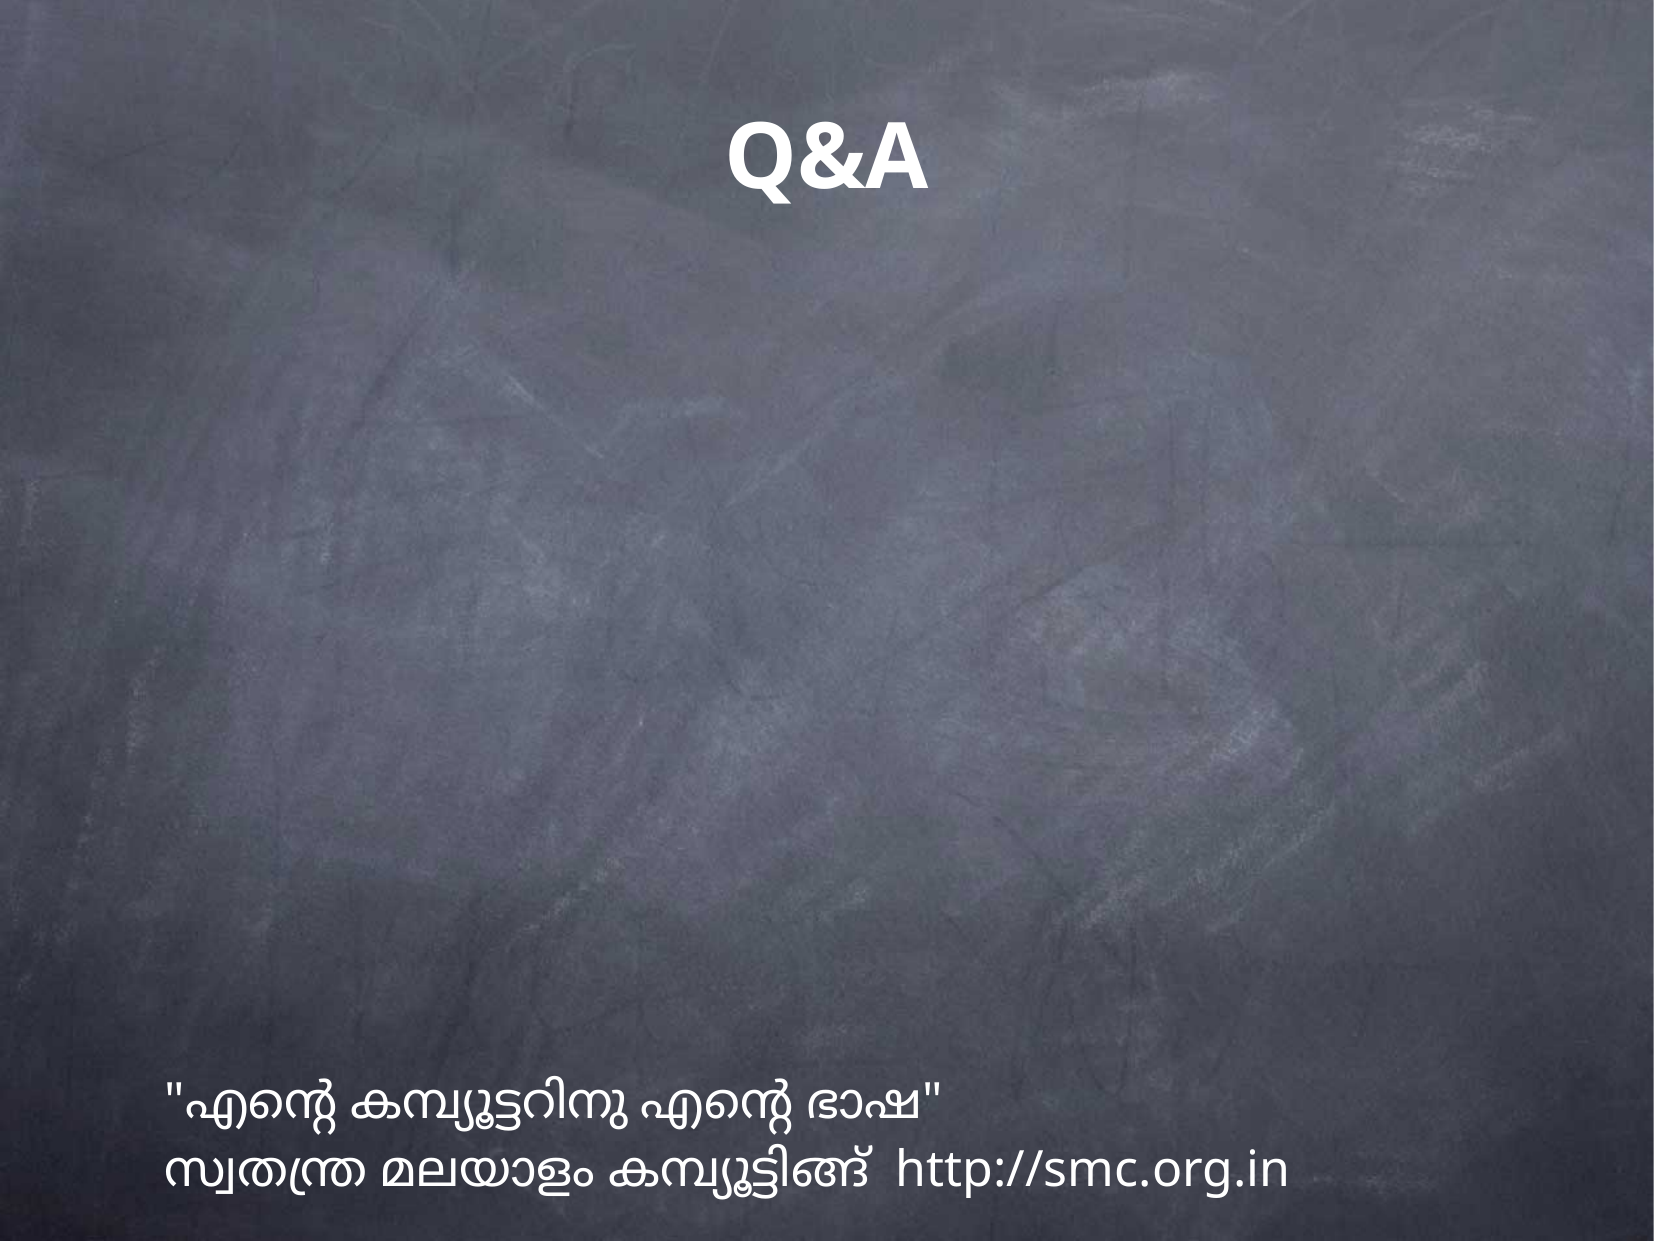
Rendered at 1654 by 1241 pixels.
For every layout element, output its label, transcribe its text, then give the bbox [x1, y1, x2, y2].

text_box [75, 375, 1538, 713]
title Q&A [82, 56, 1571, 250]
text_box "എന്റെ കമ്പ്യൂട്ടറിനു എന്റെ ഭാഷ" സ്വതന്ത്ര മലയാളം കമ്പ്യൂട്ടിങ്ങ് http://smc.org.in [150, 1012, 1426, 1241]
picture [0, 0, 1654, 1241]
